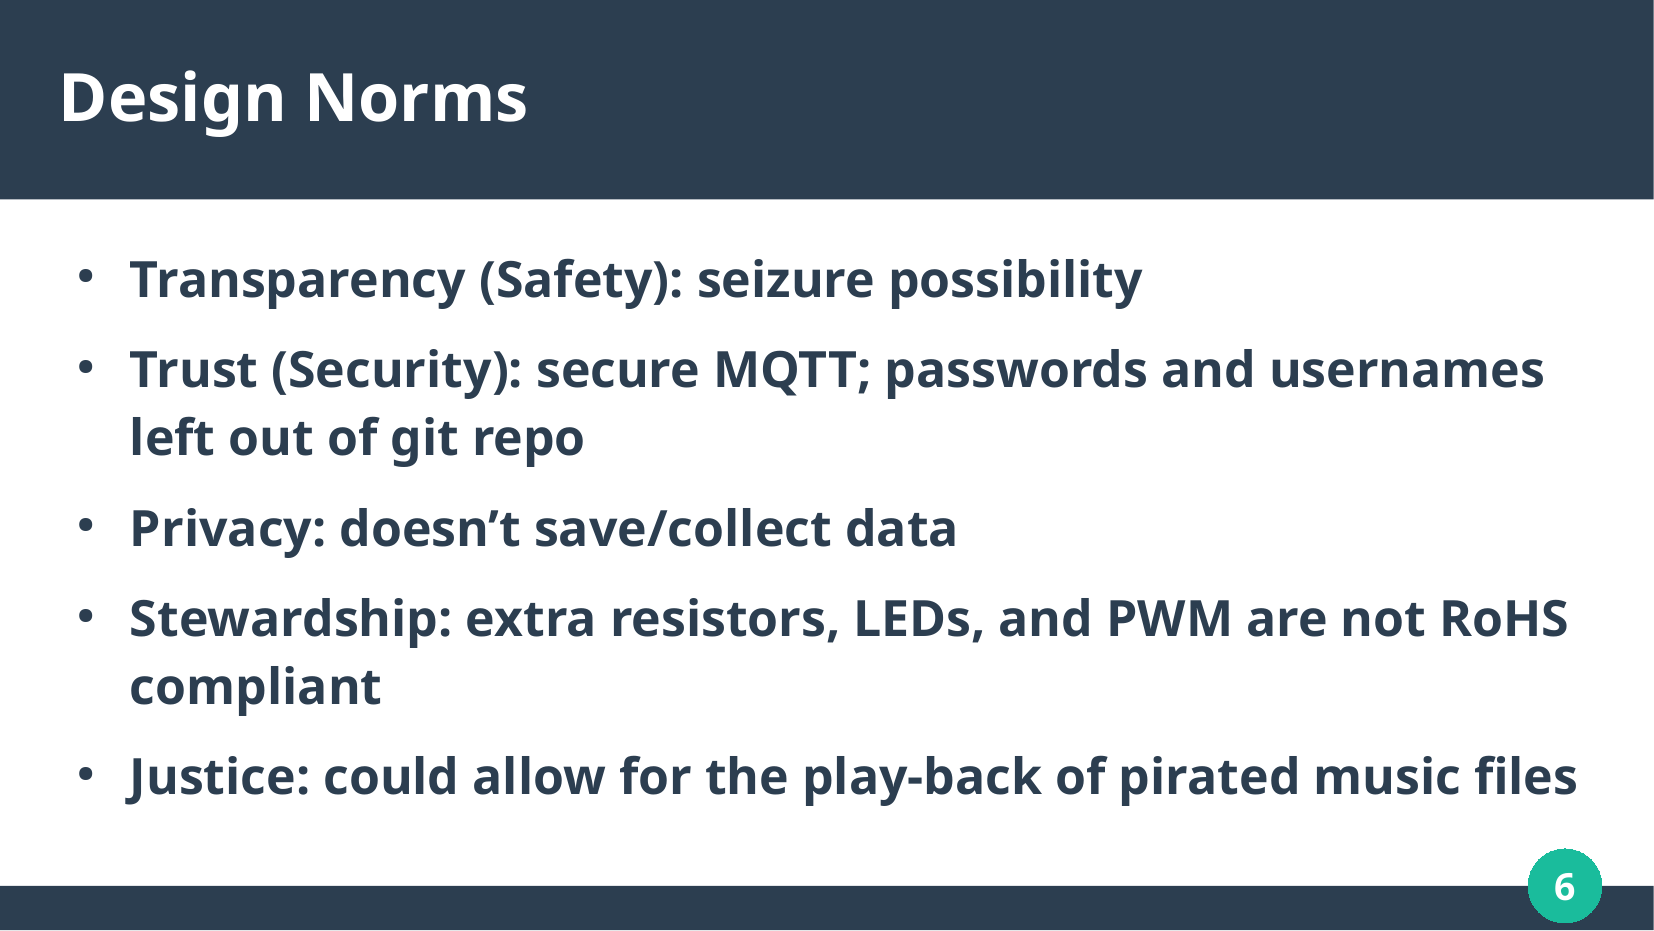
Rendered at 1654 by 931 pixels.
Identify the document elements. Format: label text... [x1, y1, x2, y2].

title Design Norms [59, 37, 1595, 155]
list Transparency (Safety): seizure possibility Trust (Security): secure MQTT; passwords and usernames left out of git repo Privacy: doesn’t save/collect data Stewardship: extra resistors, LEDs, and PWM are not RoHS compliant Justice: could allow for the play-back of pirated music files [59, 243, 1595, 864]
